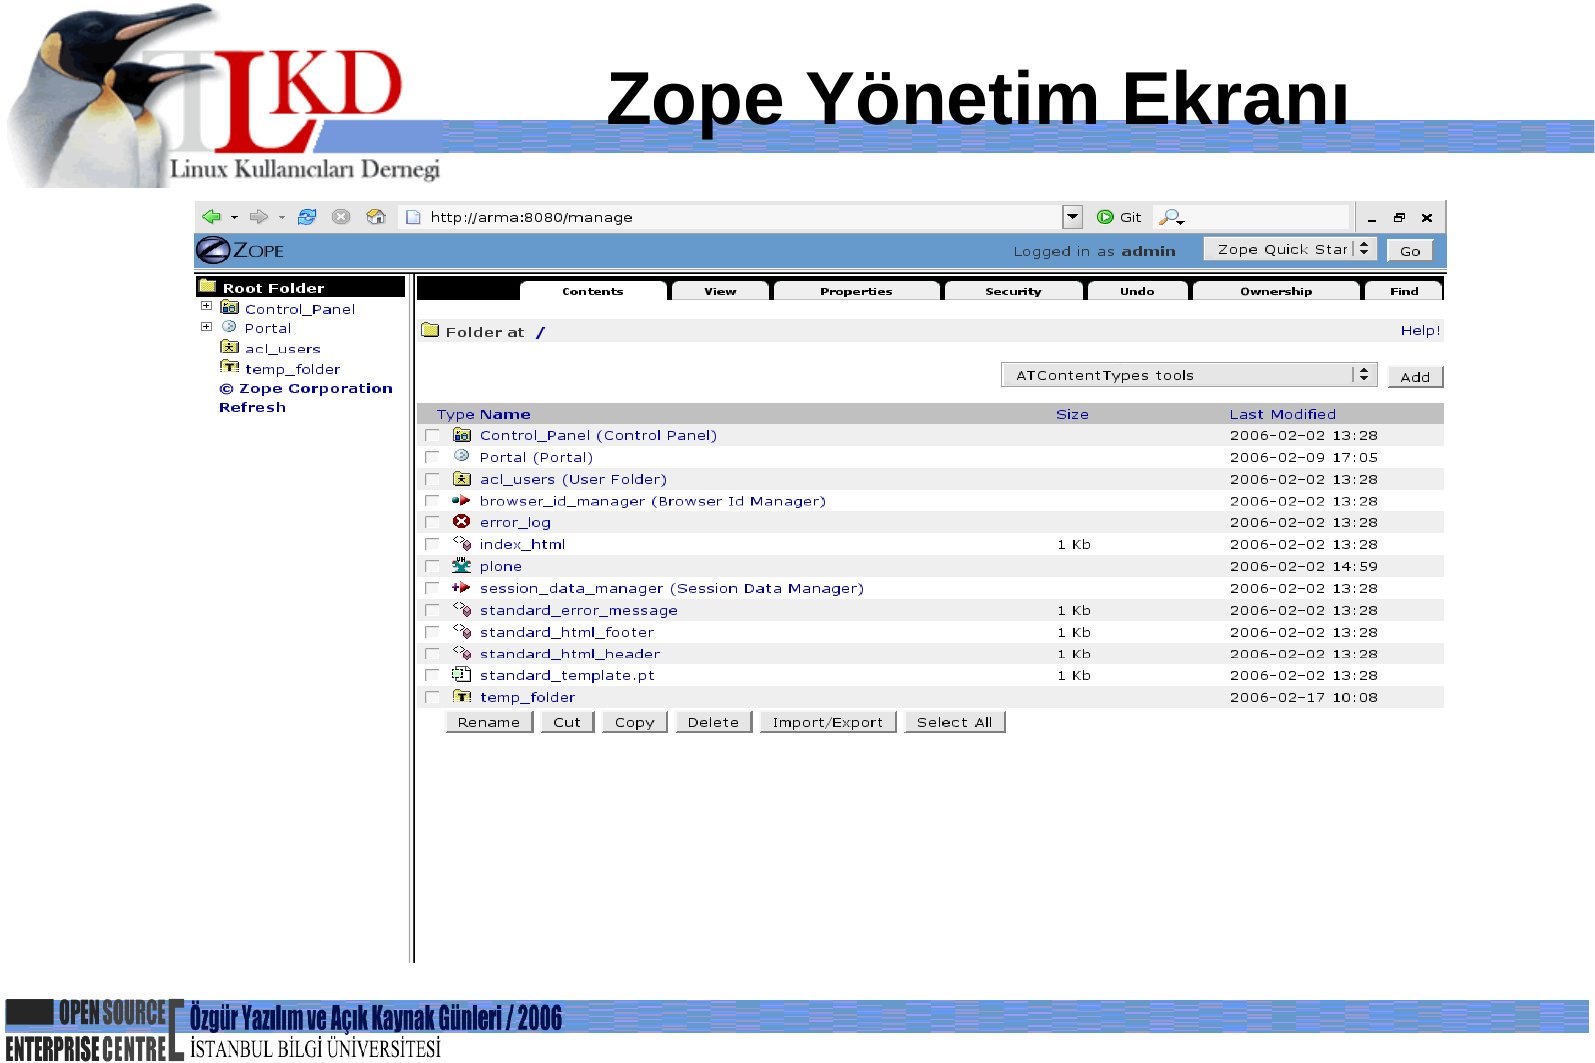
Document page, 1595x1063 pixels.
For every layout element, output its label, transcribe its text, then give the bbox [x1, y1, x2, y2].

picture [0, 200, 1589, 1063]
title Zope Yönetim Ekranı [442, 49, 1515, 148]
picture [7, 0, 1595, 188]
